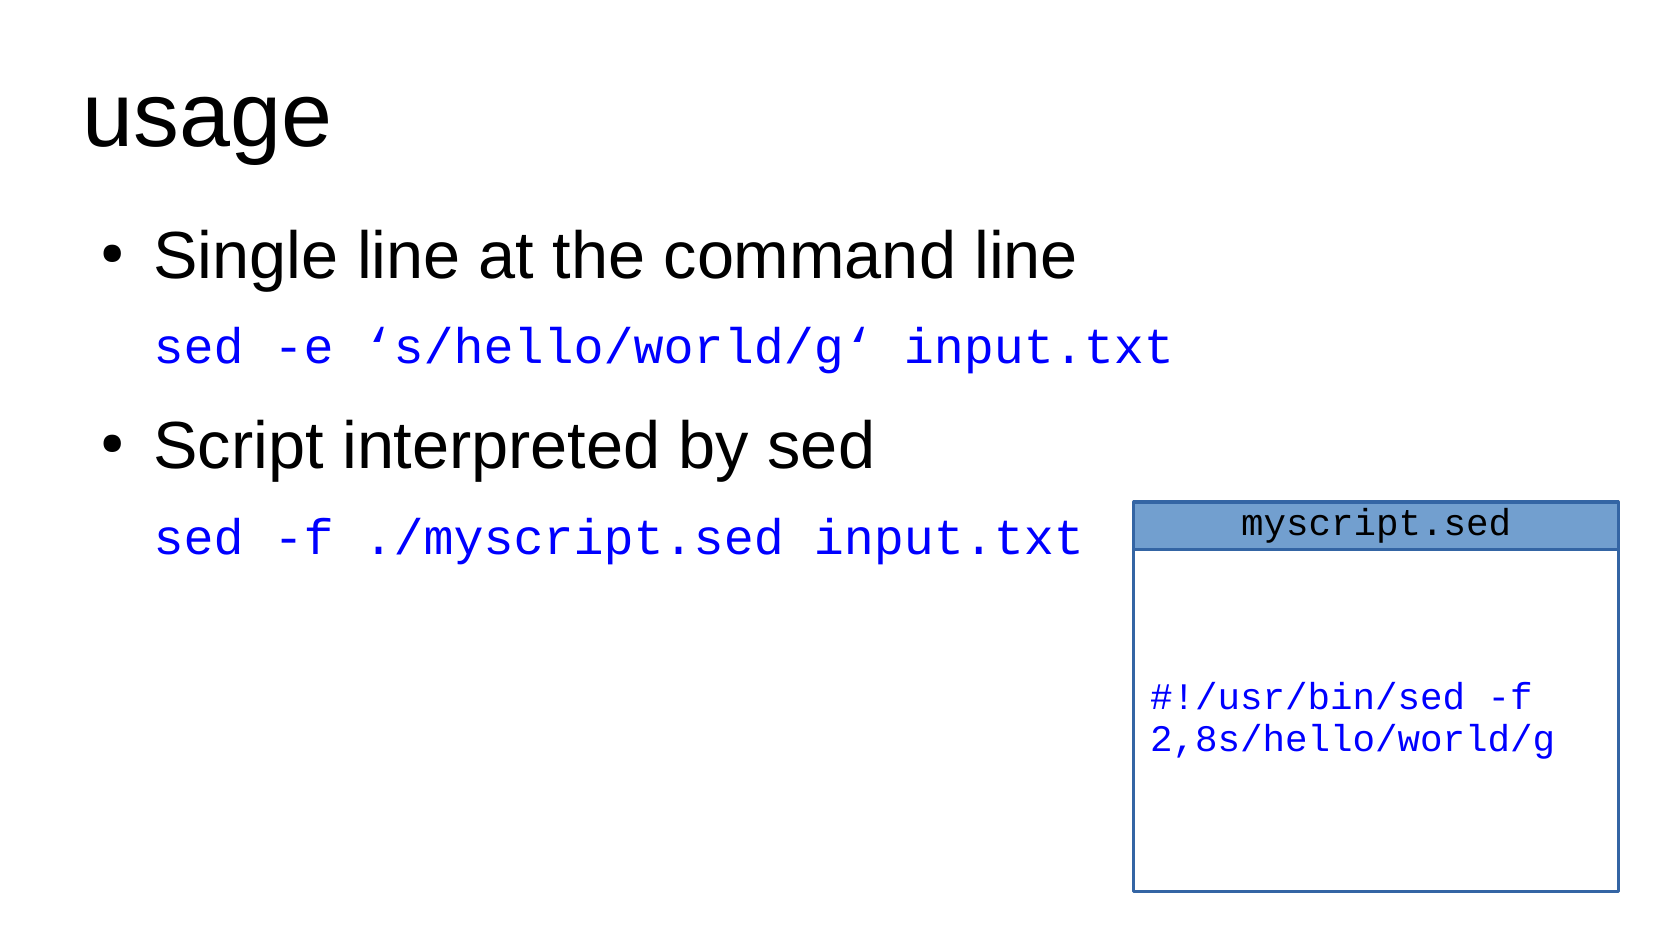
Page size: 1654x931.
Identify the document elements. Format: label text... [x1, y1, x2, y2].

text_box myscript.sed [1133, 501, 1619, 550]
title usage [82, 37, 1571, 193]
list Single line at the command line sed -e ‘s/hello/world/g‘ input.txt Script interpreted by sed sed -f ./myscript.sed input.txt [82, 217, 1571, 591]
text_box #!/usr/bin/sed -f 2,8s/hello/world/g [1133, 550, 1619, 892]
